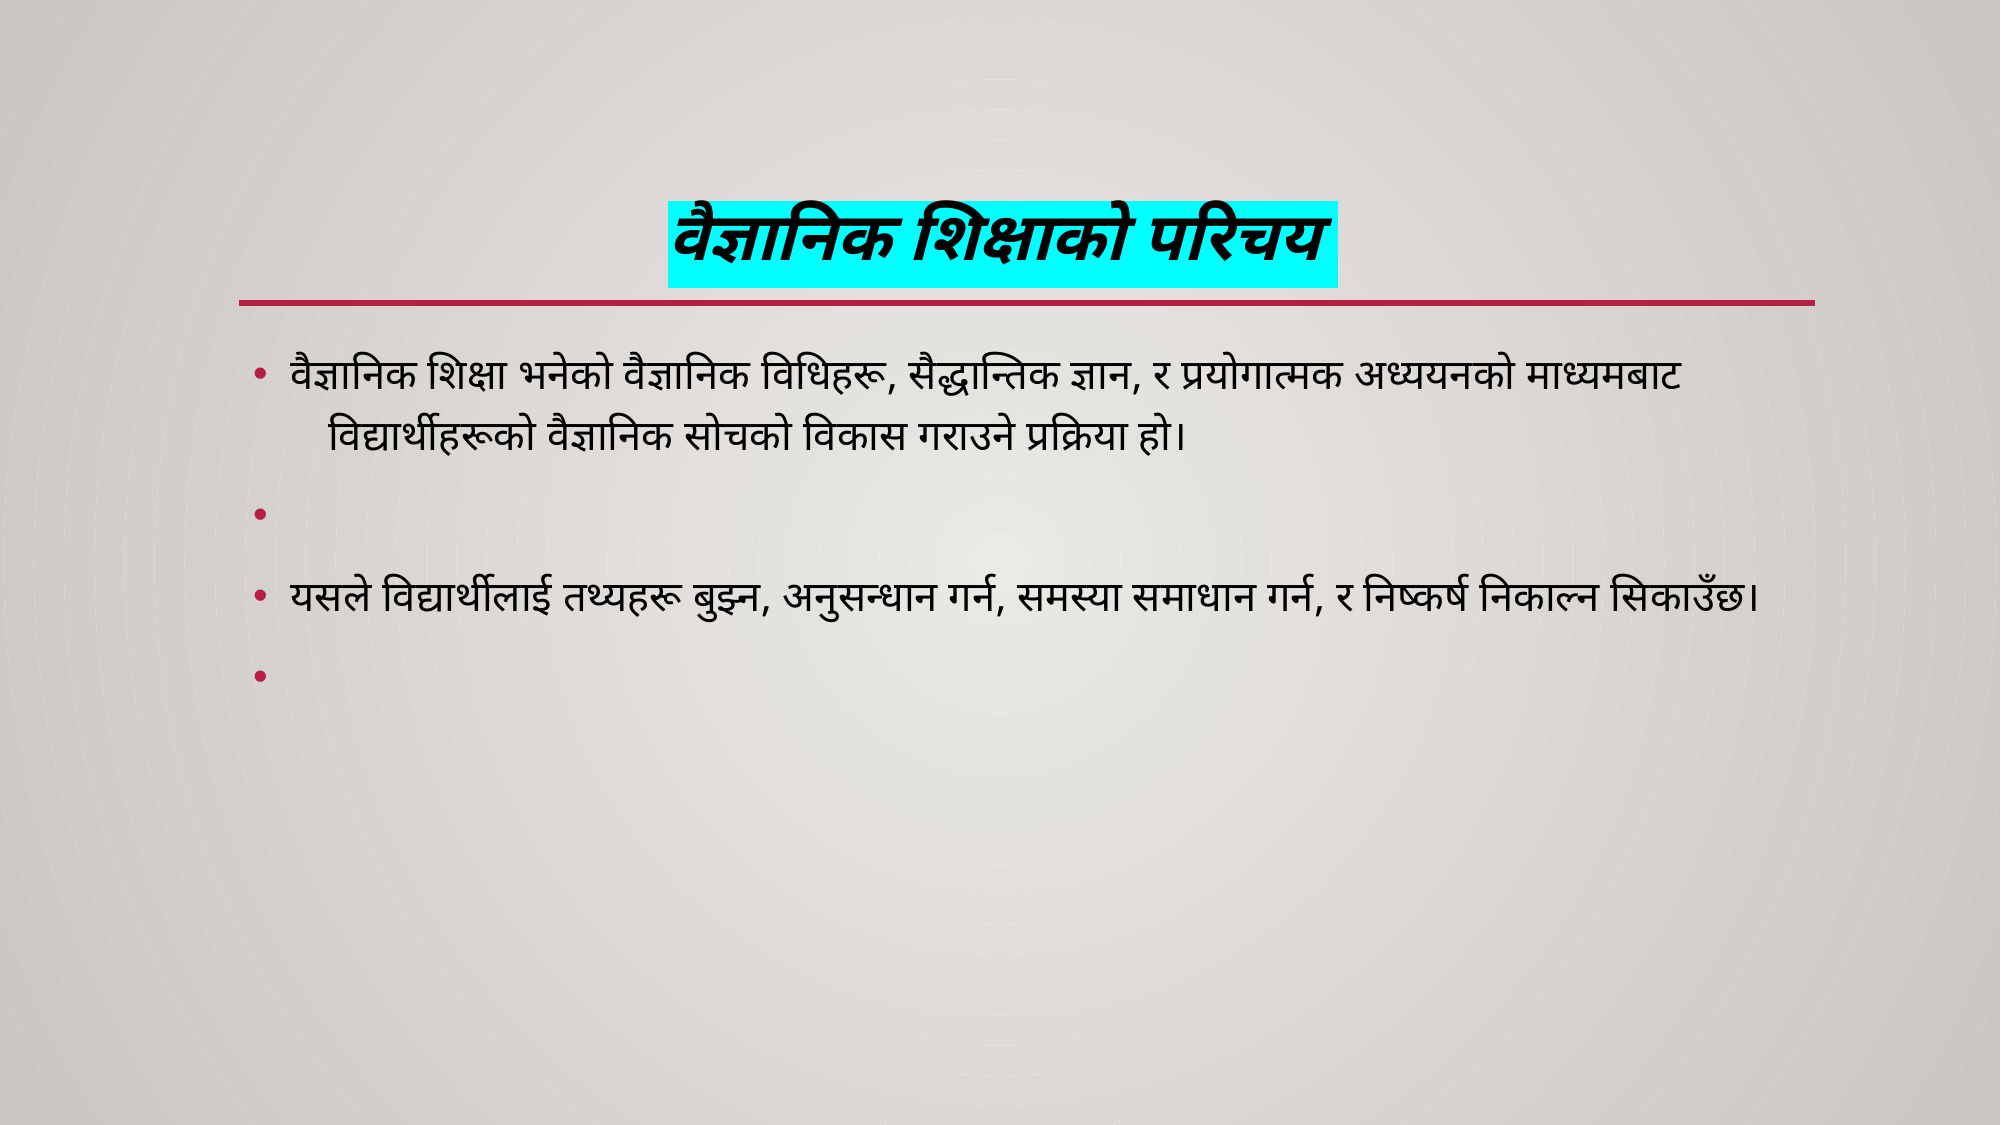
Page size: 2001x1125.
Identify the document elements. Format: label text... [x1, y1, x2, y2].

title वैज्ञानिक शिक्षाको परिचय [653, 195, 1608, 330]
list वैज्ञानिक शिक्षा भनेको वैज्ञानिक विधिहरू, सैद्धान्तिक ज्ञान, र प्रयोगात्मक अध्ययनको माध्यमबाट विद्यार्थीहरूको वैज्ञानिक सोचको विकास गराउने प्रक्रिया हो। यसले विद्यार्थीलाई तथ्यहरू बुझ्न, अनुसन्धान गर्न, समस्या समाधान गर्न, र निष्कर्ष निकाल्न सिकाउँछ। [238, 330, 1814, 670]
